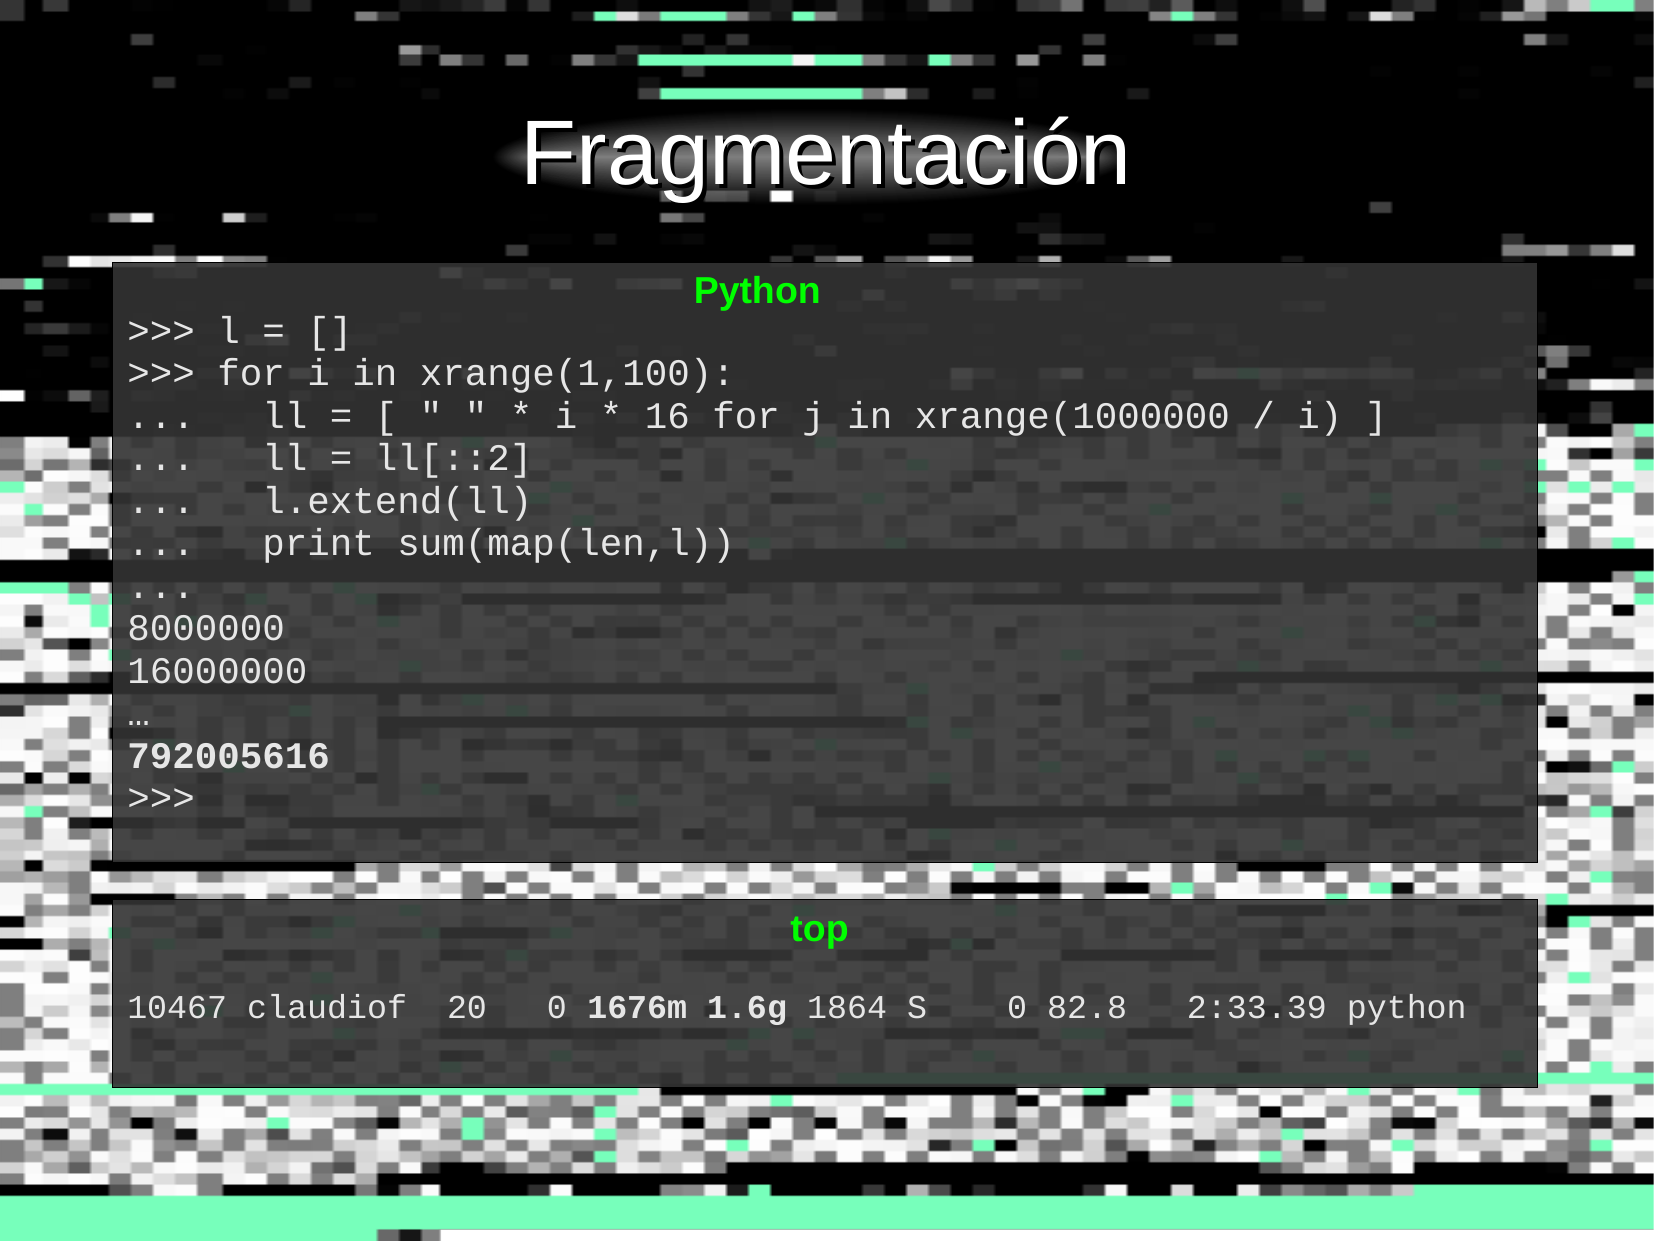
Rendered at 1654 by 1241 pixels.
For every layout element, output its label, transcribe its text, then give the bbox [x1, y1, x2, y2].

picture [0, 0, 1654, 1241]
title Fragmentación [82, 49, 1571, 257]
text_box Python >>> l = [] >>> for i in xrange(1,100): ... ll = [ " " * i * 16 for j in xrange(1000000 / i) ] ... ll = ll[::2] ... l.extend(ll) ... print sum(map(len,l)) ... 8000000 16000000 … 792005616 >>> [112, 262, 1538, 863]
text_box top 10467 claudiof 20 0 1676m 1.6g 1864 S 0 82.8 2:33.39 python [112, 899, 1538, 1088]
